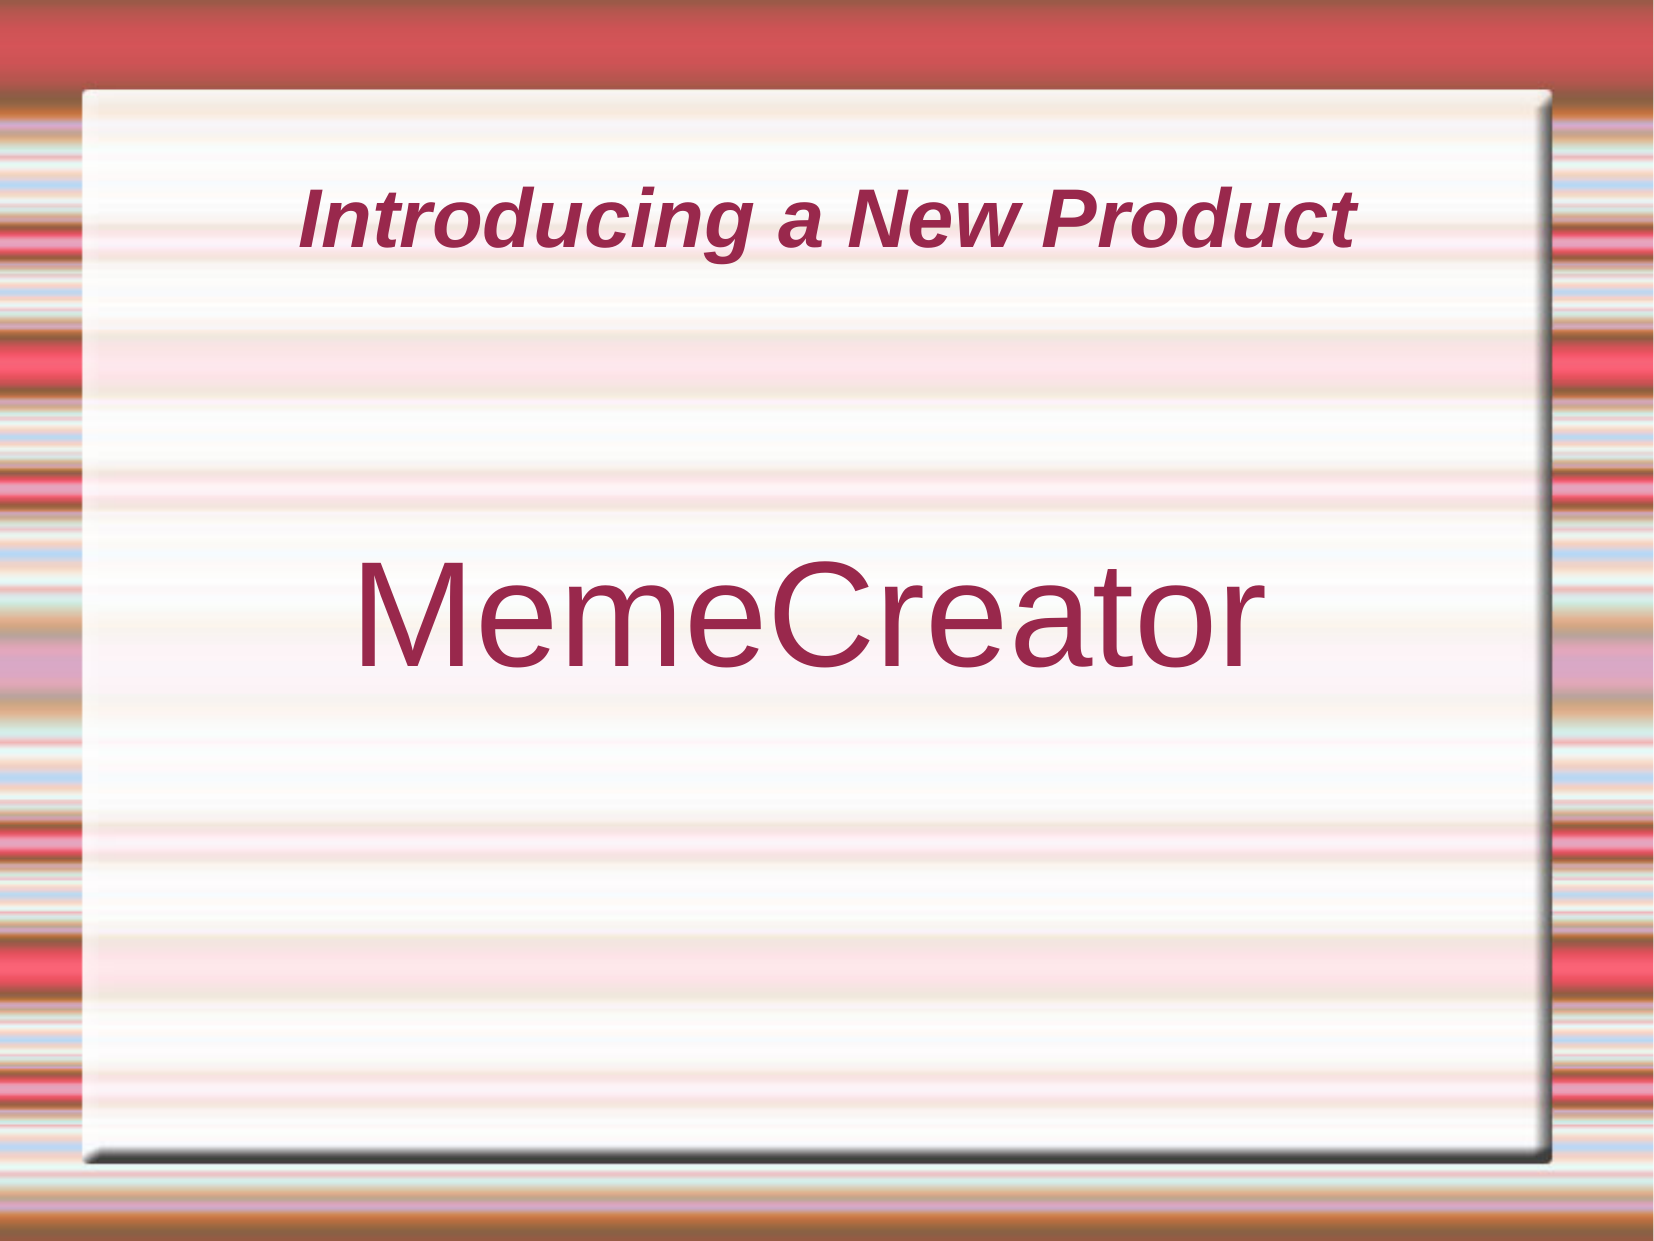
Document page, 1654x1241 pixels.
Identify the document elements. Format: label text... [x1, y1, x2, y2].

title Introducing a New Product [121, 114, 1534, 322]
subtitle MemeCreator [119, 223, 1501, 1006]
picture [0, 0, 1654, 1241]
